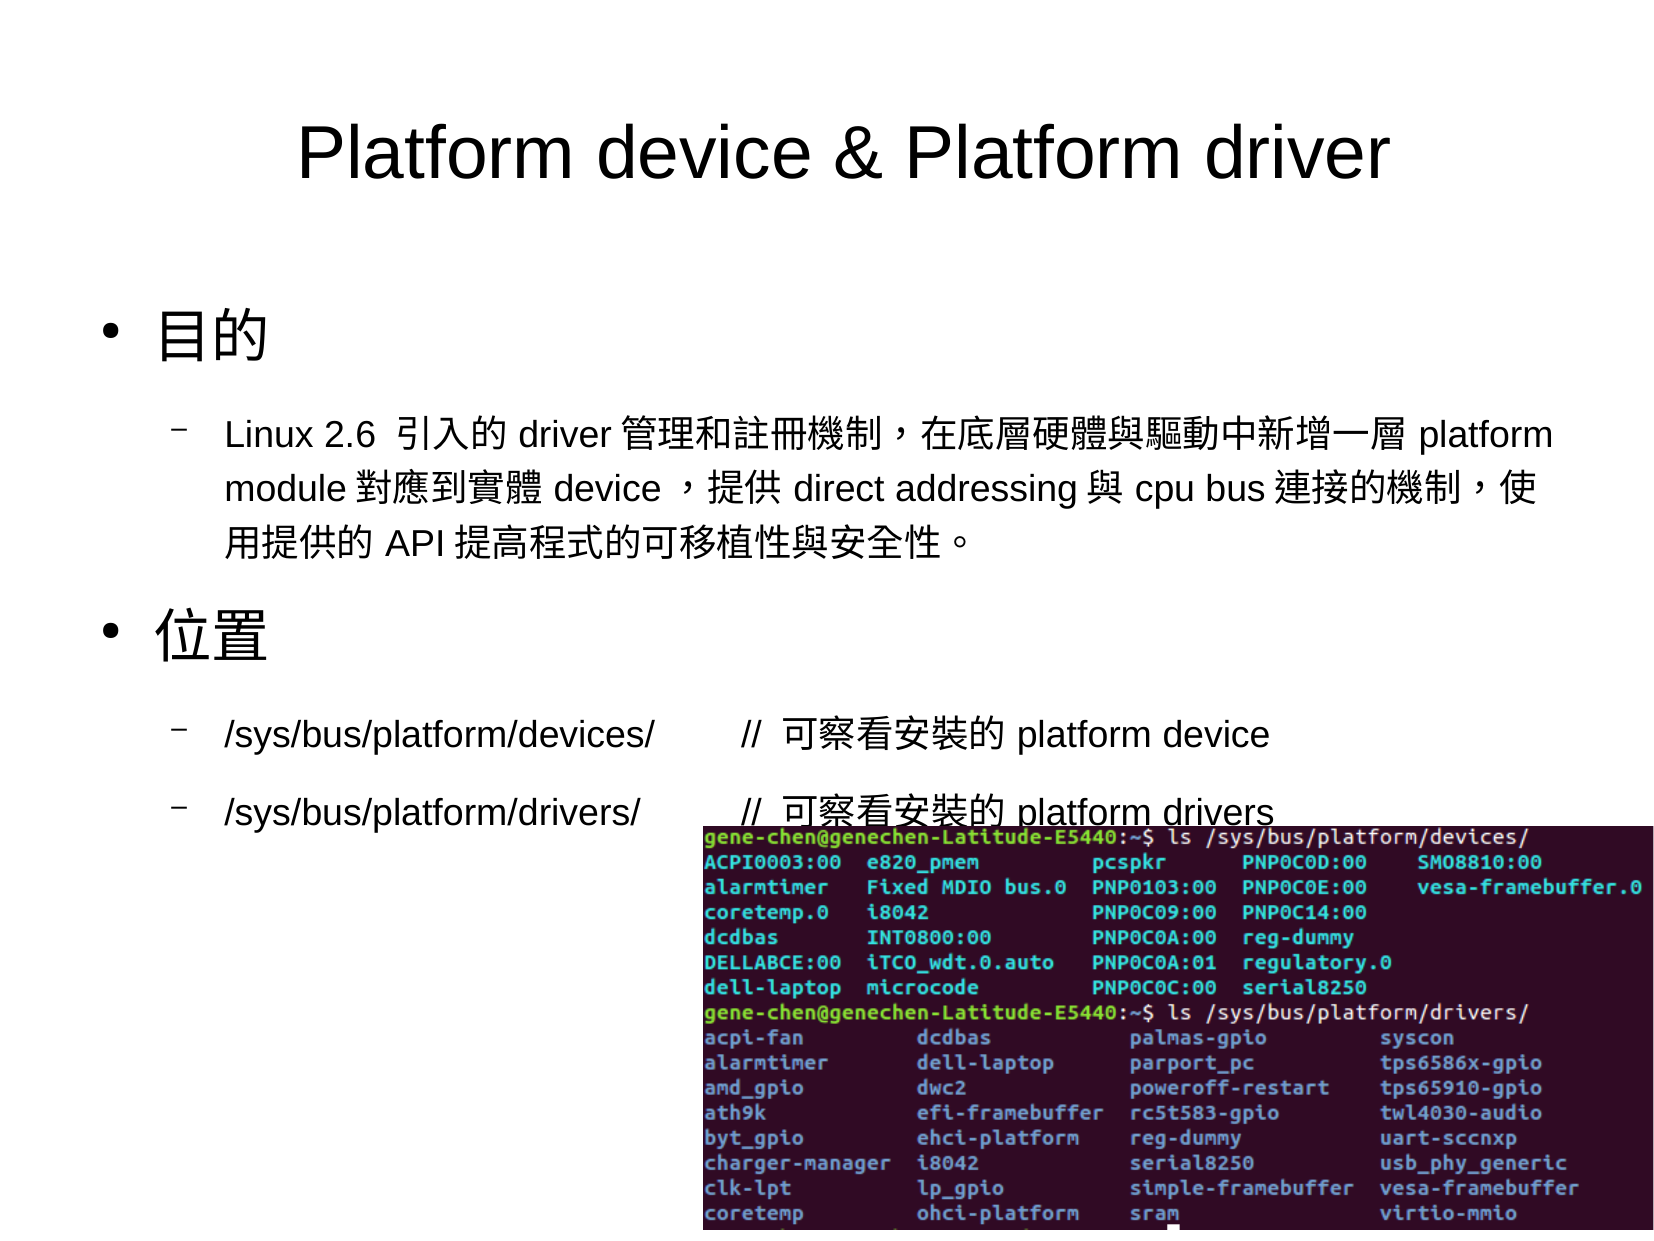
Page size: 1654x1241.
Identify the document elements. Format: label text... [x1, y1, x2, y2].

picture [703, 826, 1654, 1230]
title Platform device & Platform driver [82, 49, 1571, 257]
list 目的 Linux 2.6 引入的driver管理和註冊機制，在底層硬體與驅動中新增一層platform module對應到實體device，提供direct addressing與cpu bus連接的機制，使用提供的API提高程式的可移植性與安全性。 位置 /sys/bus/platform/devices/ // 可察看安裝的platform device /sys/bus/platform/drivers/ // 可察看安裝的platform drivers [82, 290, 1571, 1010]
